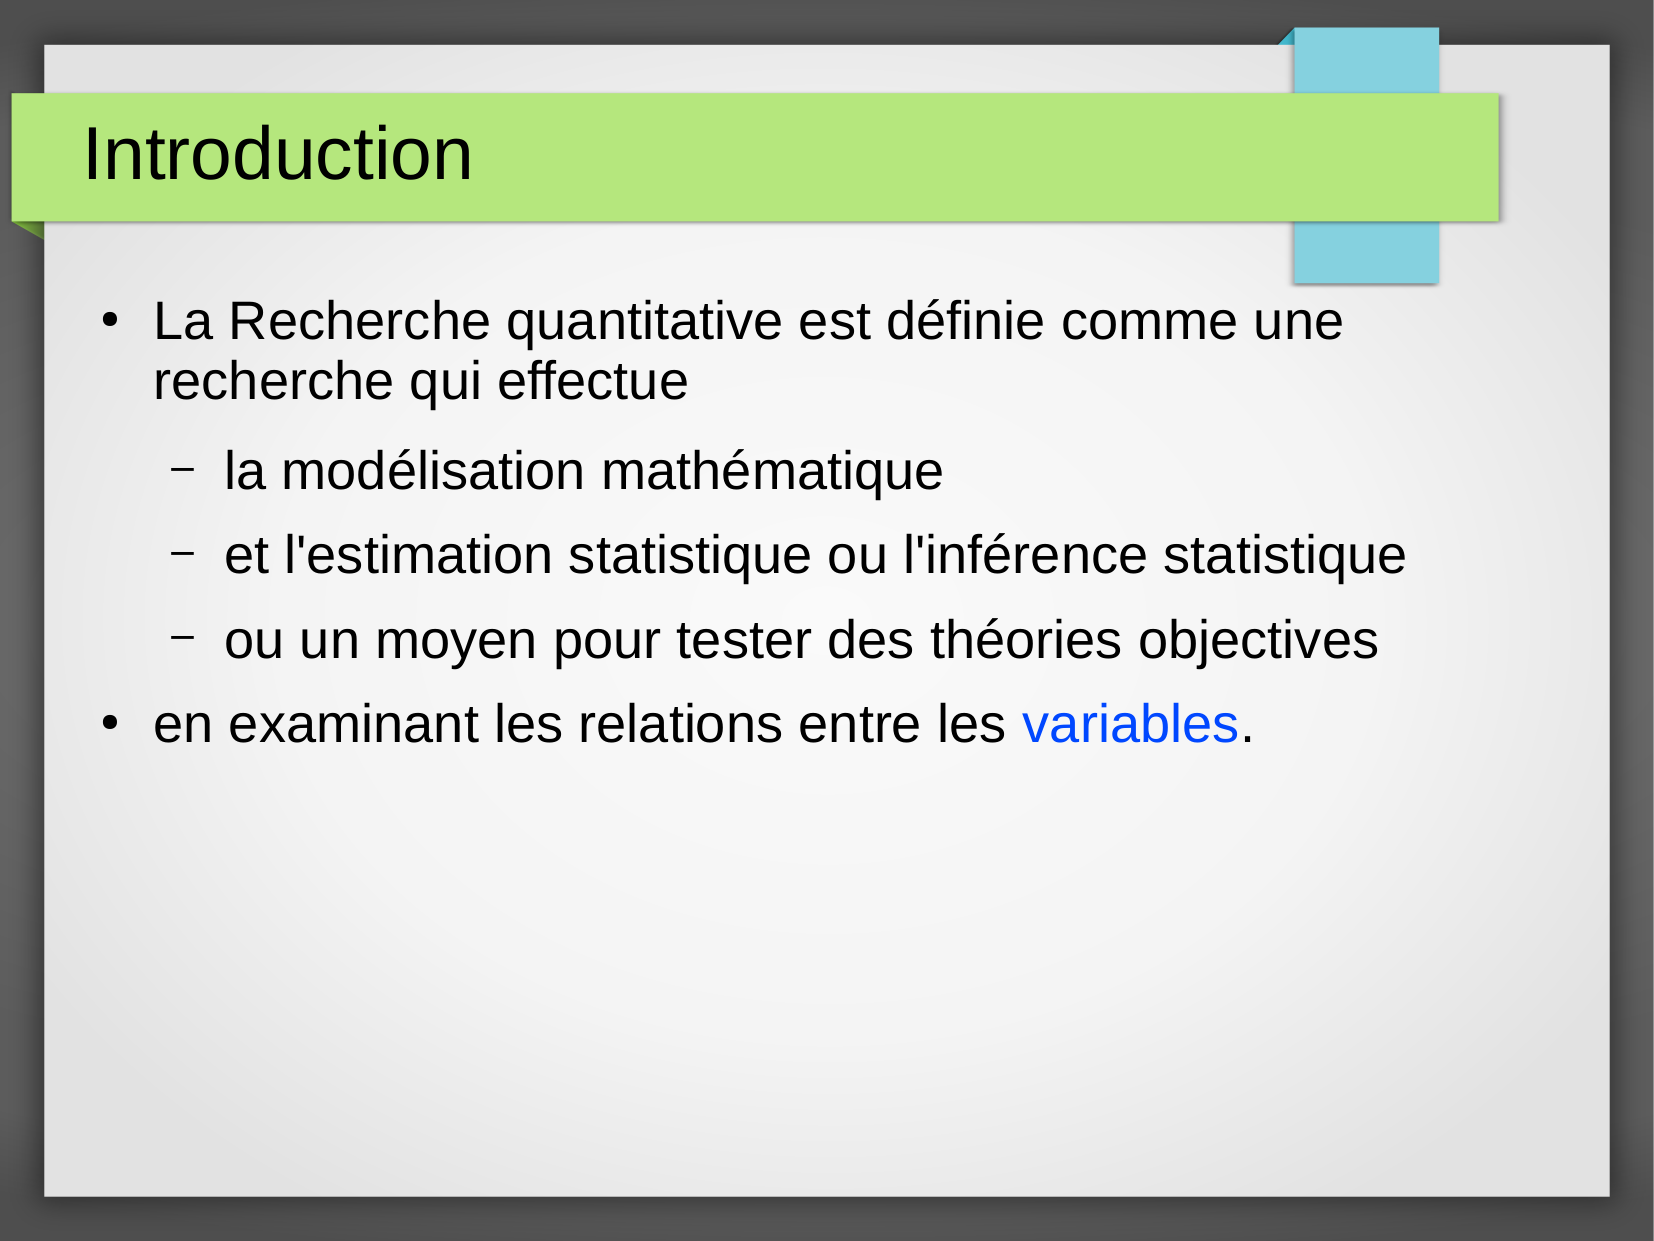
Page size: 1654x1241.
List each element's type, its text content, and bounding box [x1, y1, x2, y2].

list La Recherche quantitative est définie comme une recherche qui effectue la modélisation mathématique et l'estimation statistique ou l'inférence statistique ou un moyen pour tester des théories objectives en examinant les relations entre les variables. [82, 290, 1571, 1010]
title Introduction [82, 94, 1264, 213]
picture [0, 0, 1654, 1241]
